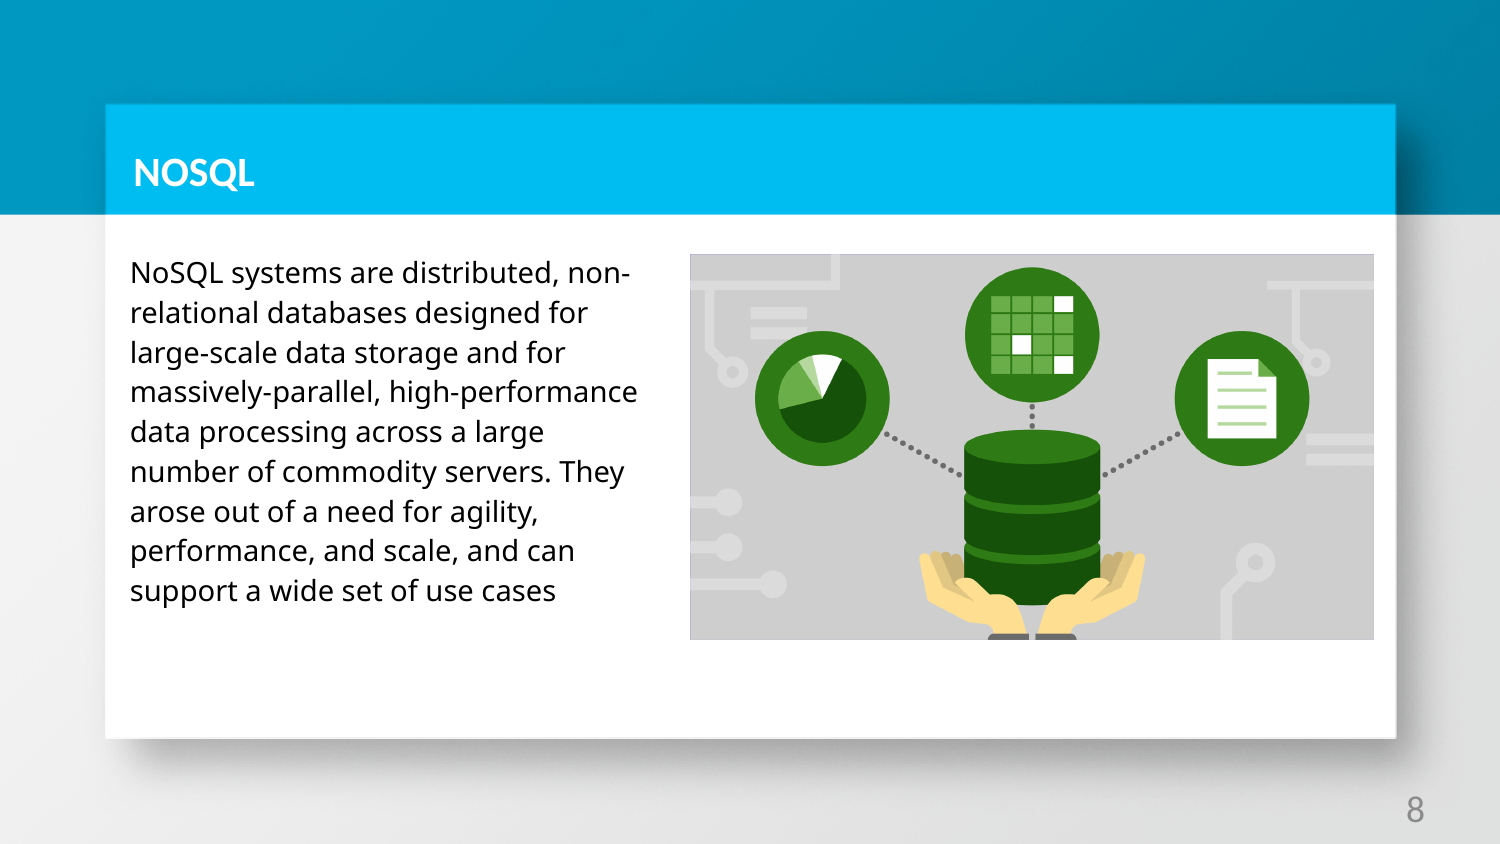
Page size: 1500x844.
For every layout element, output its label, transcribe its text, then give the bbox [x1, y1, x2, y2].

text_box NoSQL systems are distributed, non-relational databases designed for large-scale data storage and for massively-parallel, high-performance data processing across a large number of commodity servers. They arose out of a need for agility, performance, and scale, and can support a wide set of use cases [115, 245, 661, 661]
title NOSQL [131, 142, 901, 246]
picture [0, 215, 1500, 844]
